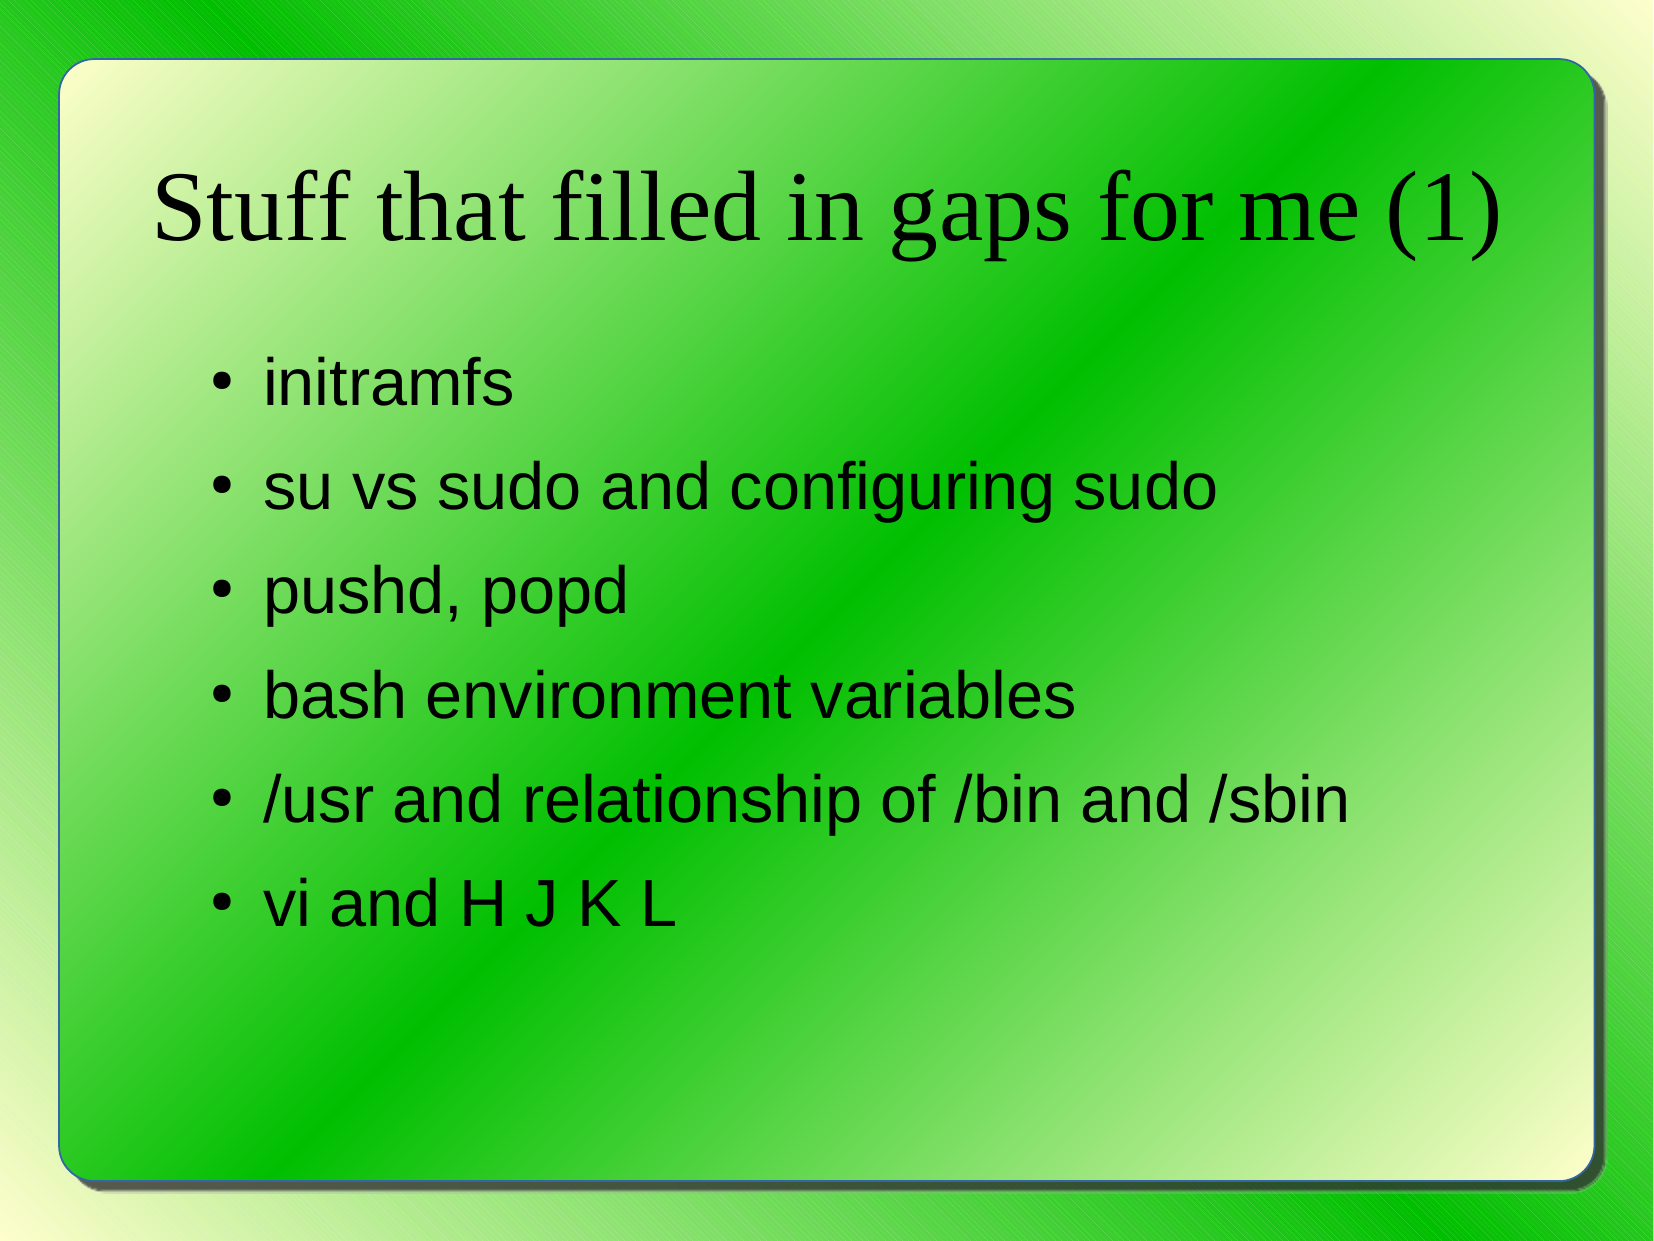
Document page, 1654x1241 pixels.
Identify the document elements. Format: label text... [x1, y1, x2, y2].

title Stuff that filled in gaps for me (1) [121, 102, 1534, 310]
list initramfs su vs sudo and configuring sudo pushd, popd bash environment variables /usr and relationship of /bin and /sbin vi and H J K L [121, 344, 1534, 1068]
